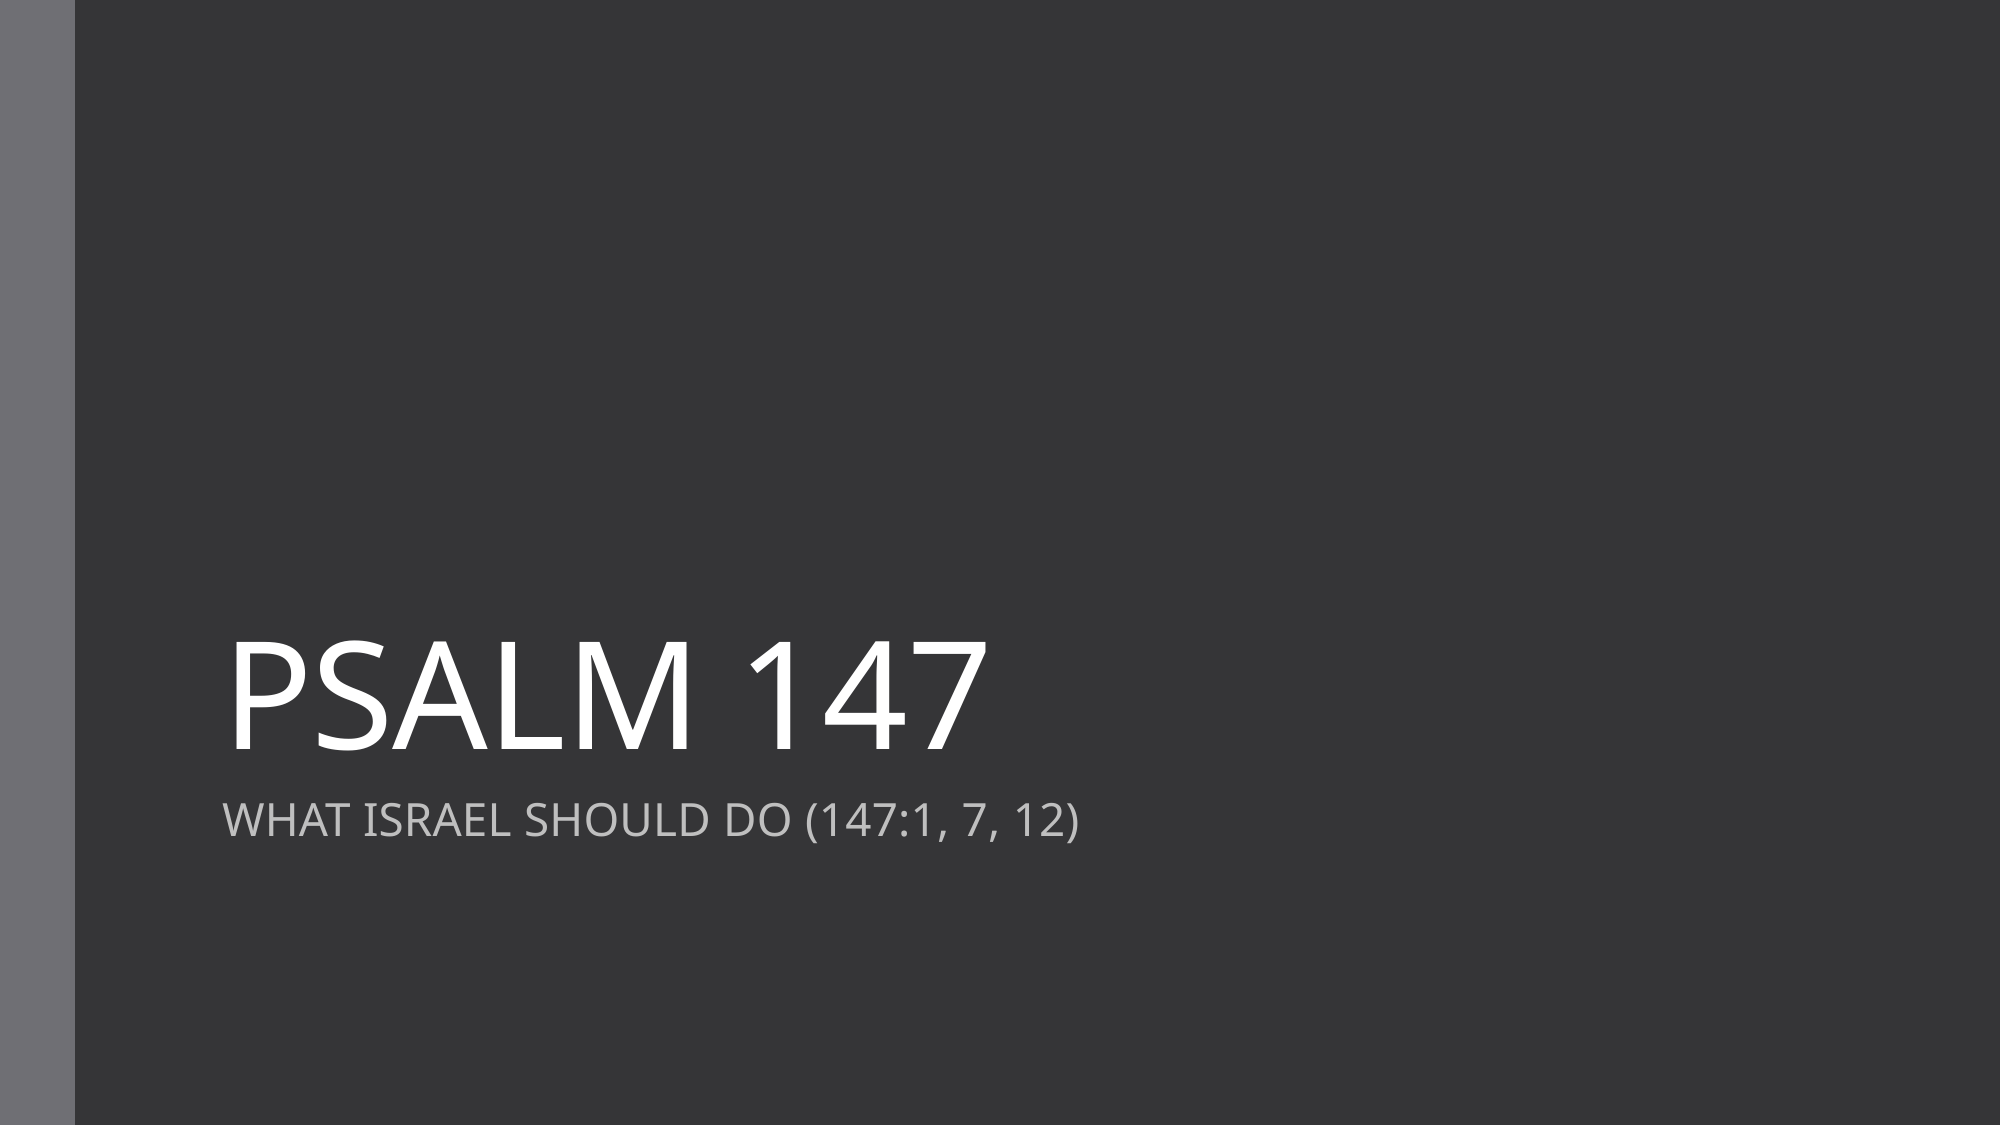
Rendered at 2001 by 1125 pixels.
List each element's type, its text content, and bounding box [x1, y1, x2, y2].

subtitle WHAT ISRAEL SHOULD DO (147:1, 7, 12) [206, 787, 1752, 1066]
title PSALM 147 [206, 124, 1752, 787]
